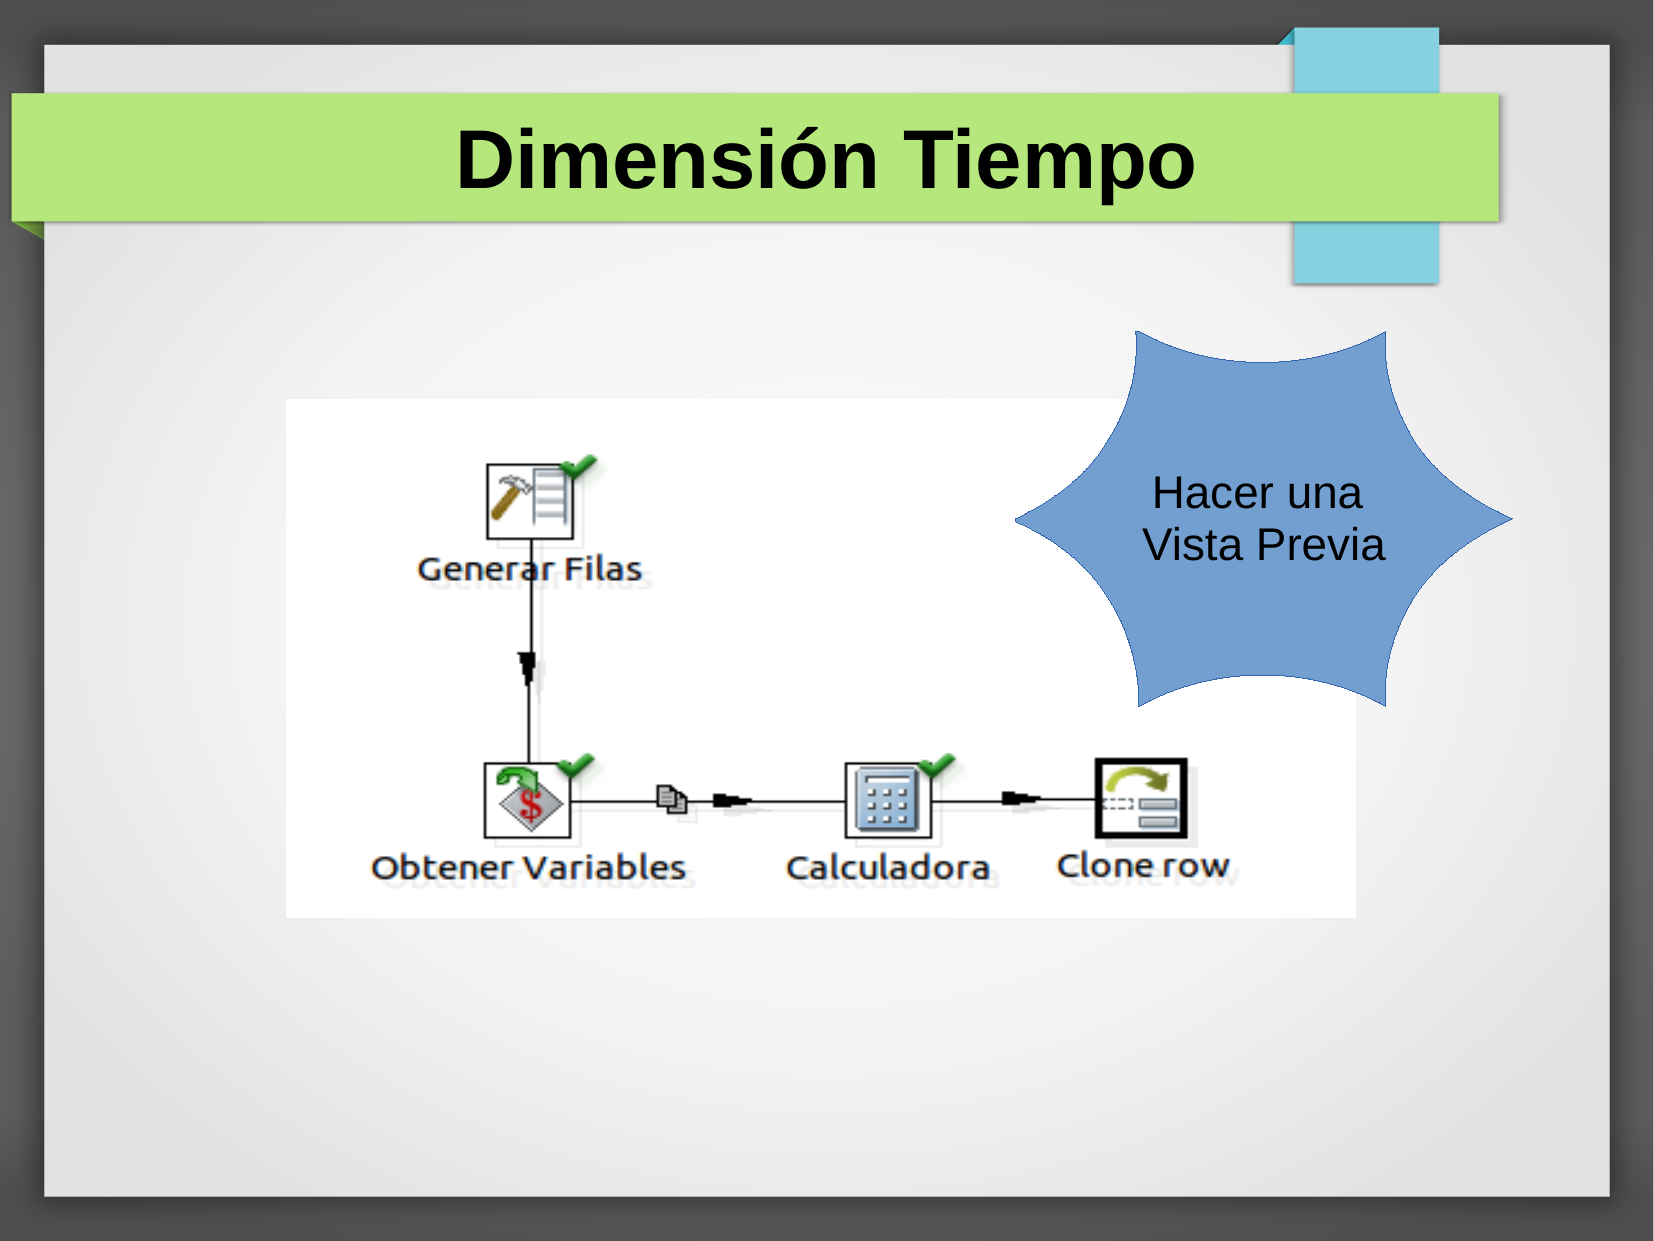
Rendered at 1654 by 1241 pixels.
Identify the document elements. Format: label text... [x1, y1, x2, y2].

picture [0, 0, 1654, 1241]
title Dimensión Tiempo [70, 106, 1583, 213]
text_box Hacer una Vista Previa [1015, 331, 1513, 707]
